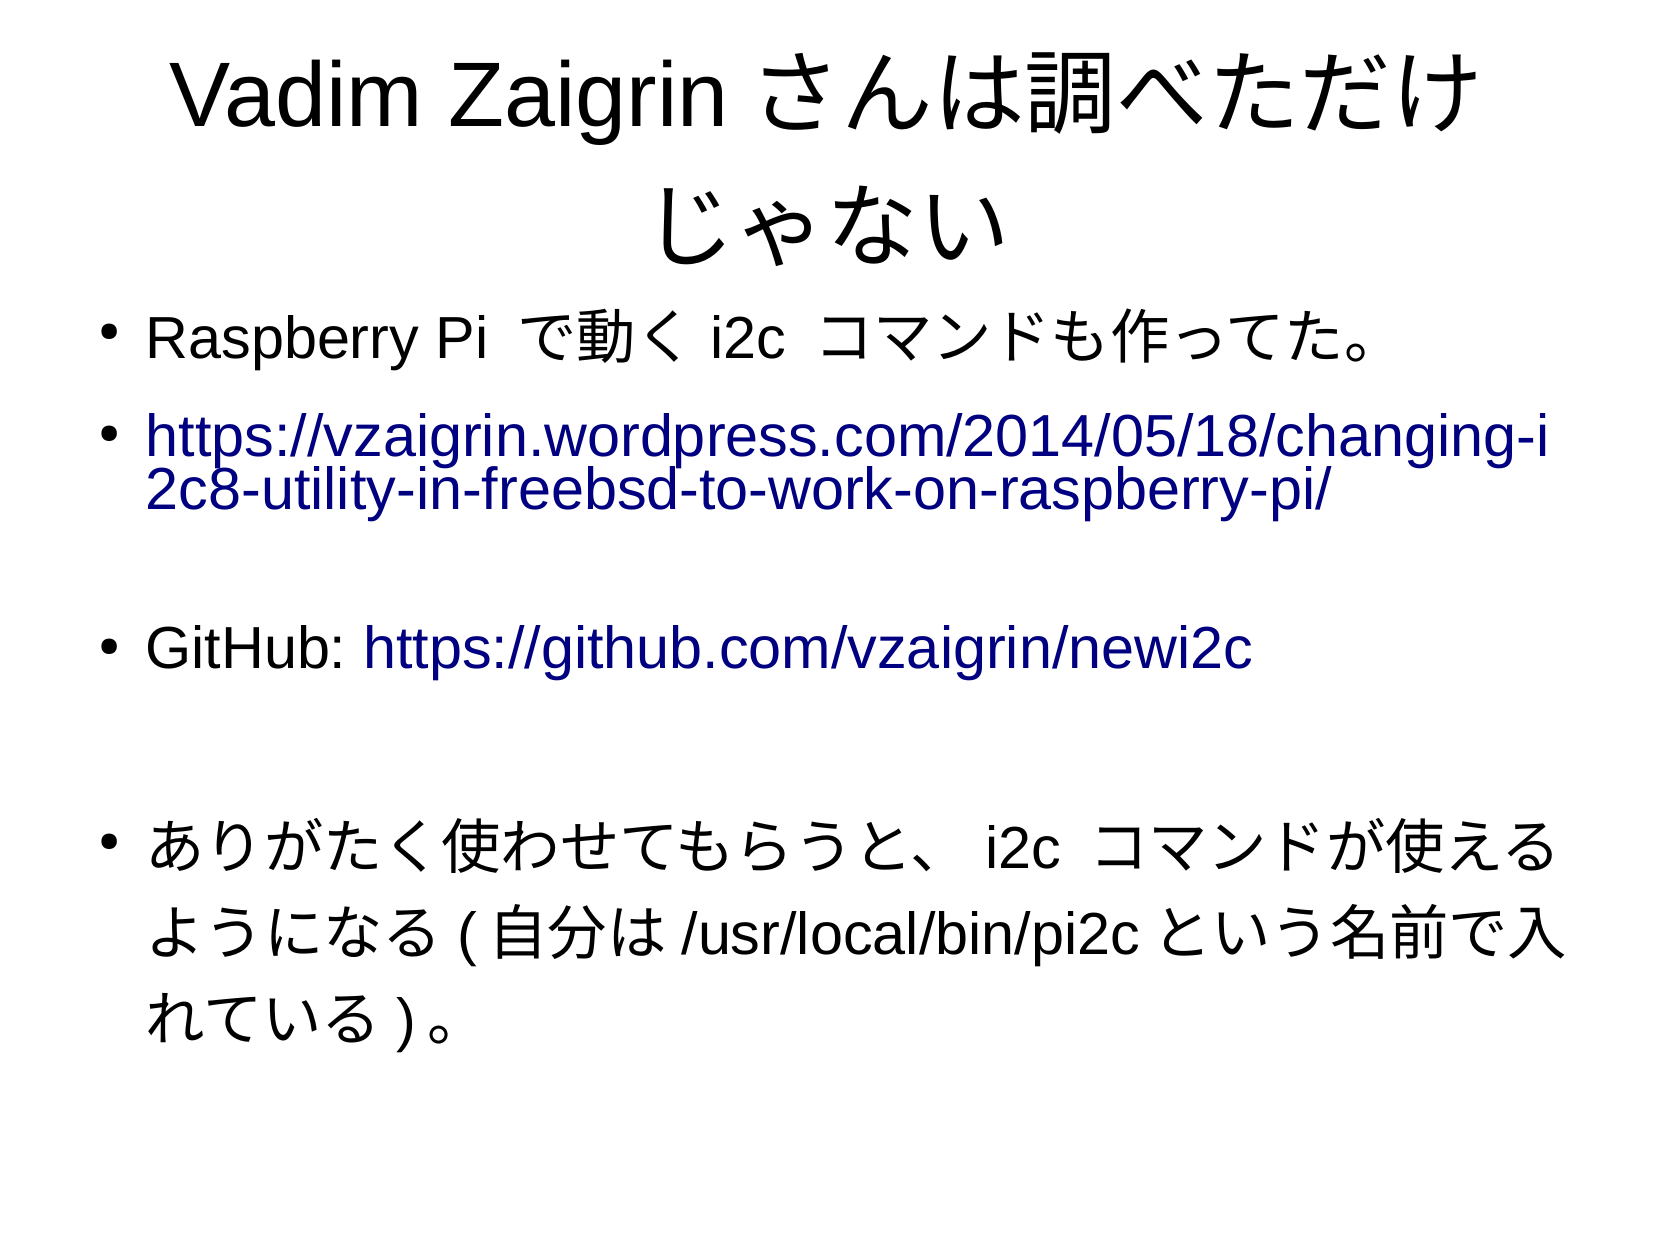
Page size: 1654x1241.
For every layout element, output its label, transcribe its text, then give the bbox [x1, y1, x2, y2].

list Raspberry Pi で動くi2c コマンドも作ってた。 https://vzaigrin.wordpress.com/2014/05/18/changing-i2c8-utility-in-freebsd-to-work-on-raspberry-pi/ GitHub: https://github.com/vzaigrin/newi2c ありがたく使わせてもらうと、i2c コマンドが使えるようになる(自分は/usr/local/bin/pi2cという名前で入れている)。 [82, 290, 1571, 1010]
title Vadim Zaigrinさんは調べただけじゃない [82, 32, 1571, 274]
